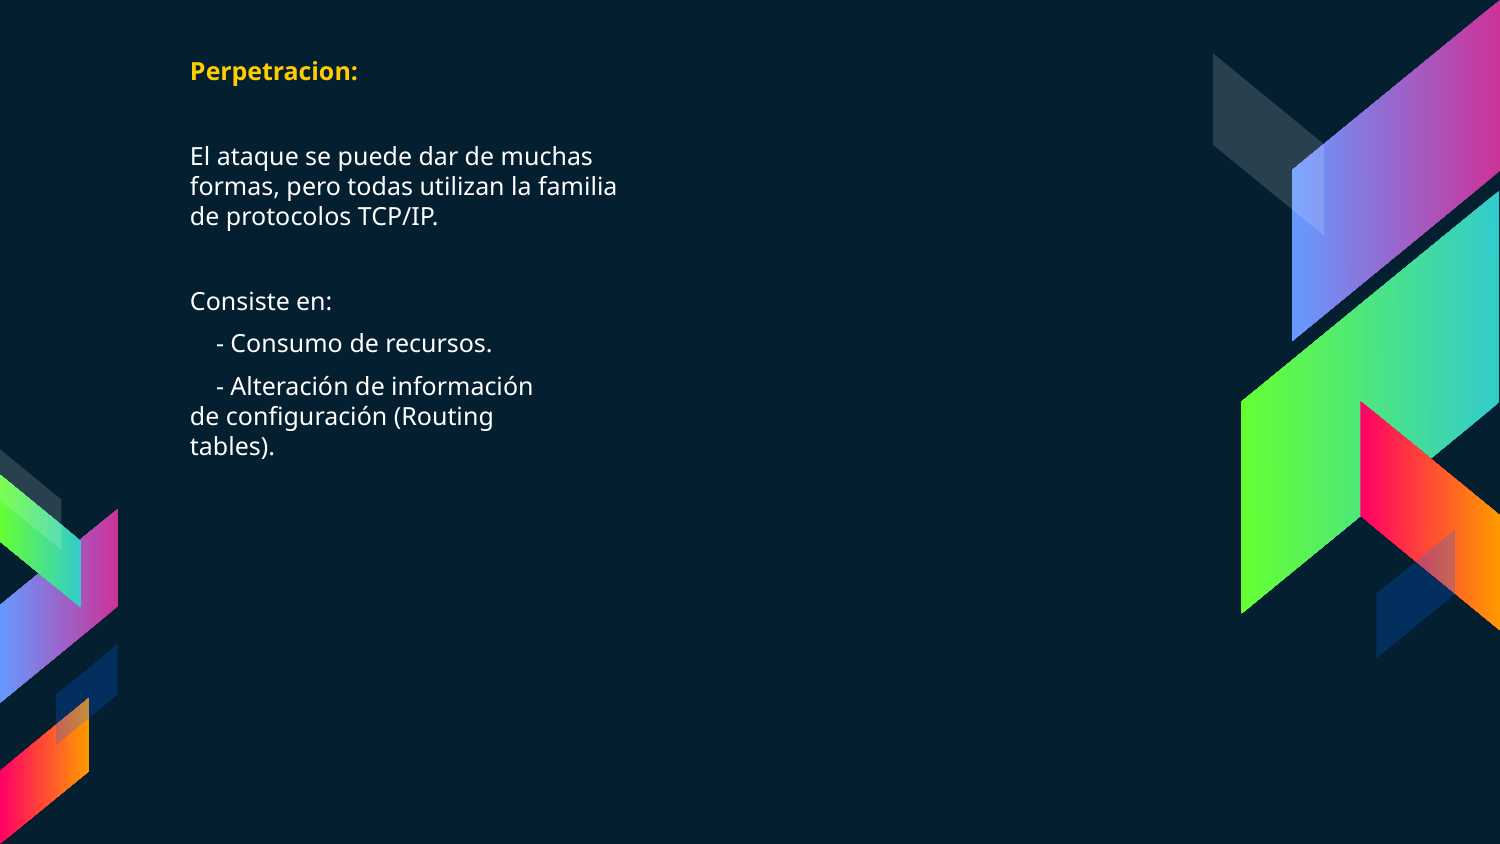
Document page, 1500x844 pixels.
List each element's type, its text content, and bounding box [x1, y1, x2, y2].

list Perpetracion: El ataque se puede dar de muchas formas, pero todas utilizan la familia de protocolos TCP/IP. Consiste en: - Consumo de recursos. - Alteración de información de configuración (Routing tables). [175, 40, 655, 512]
